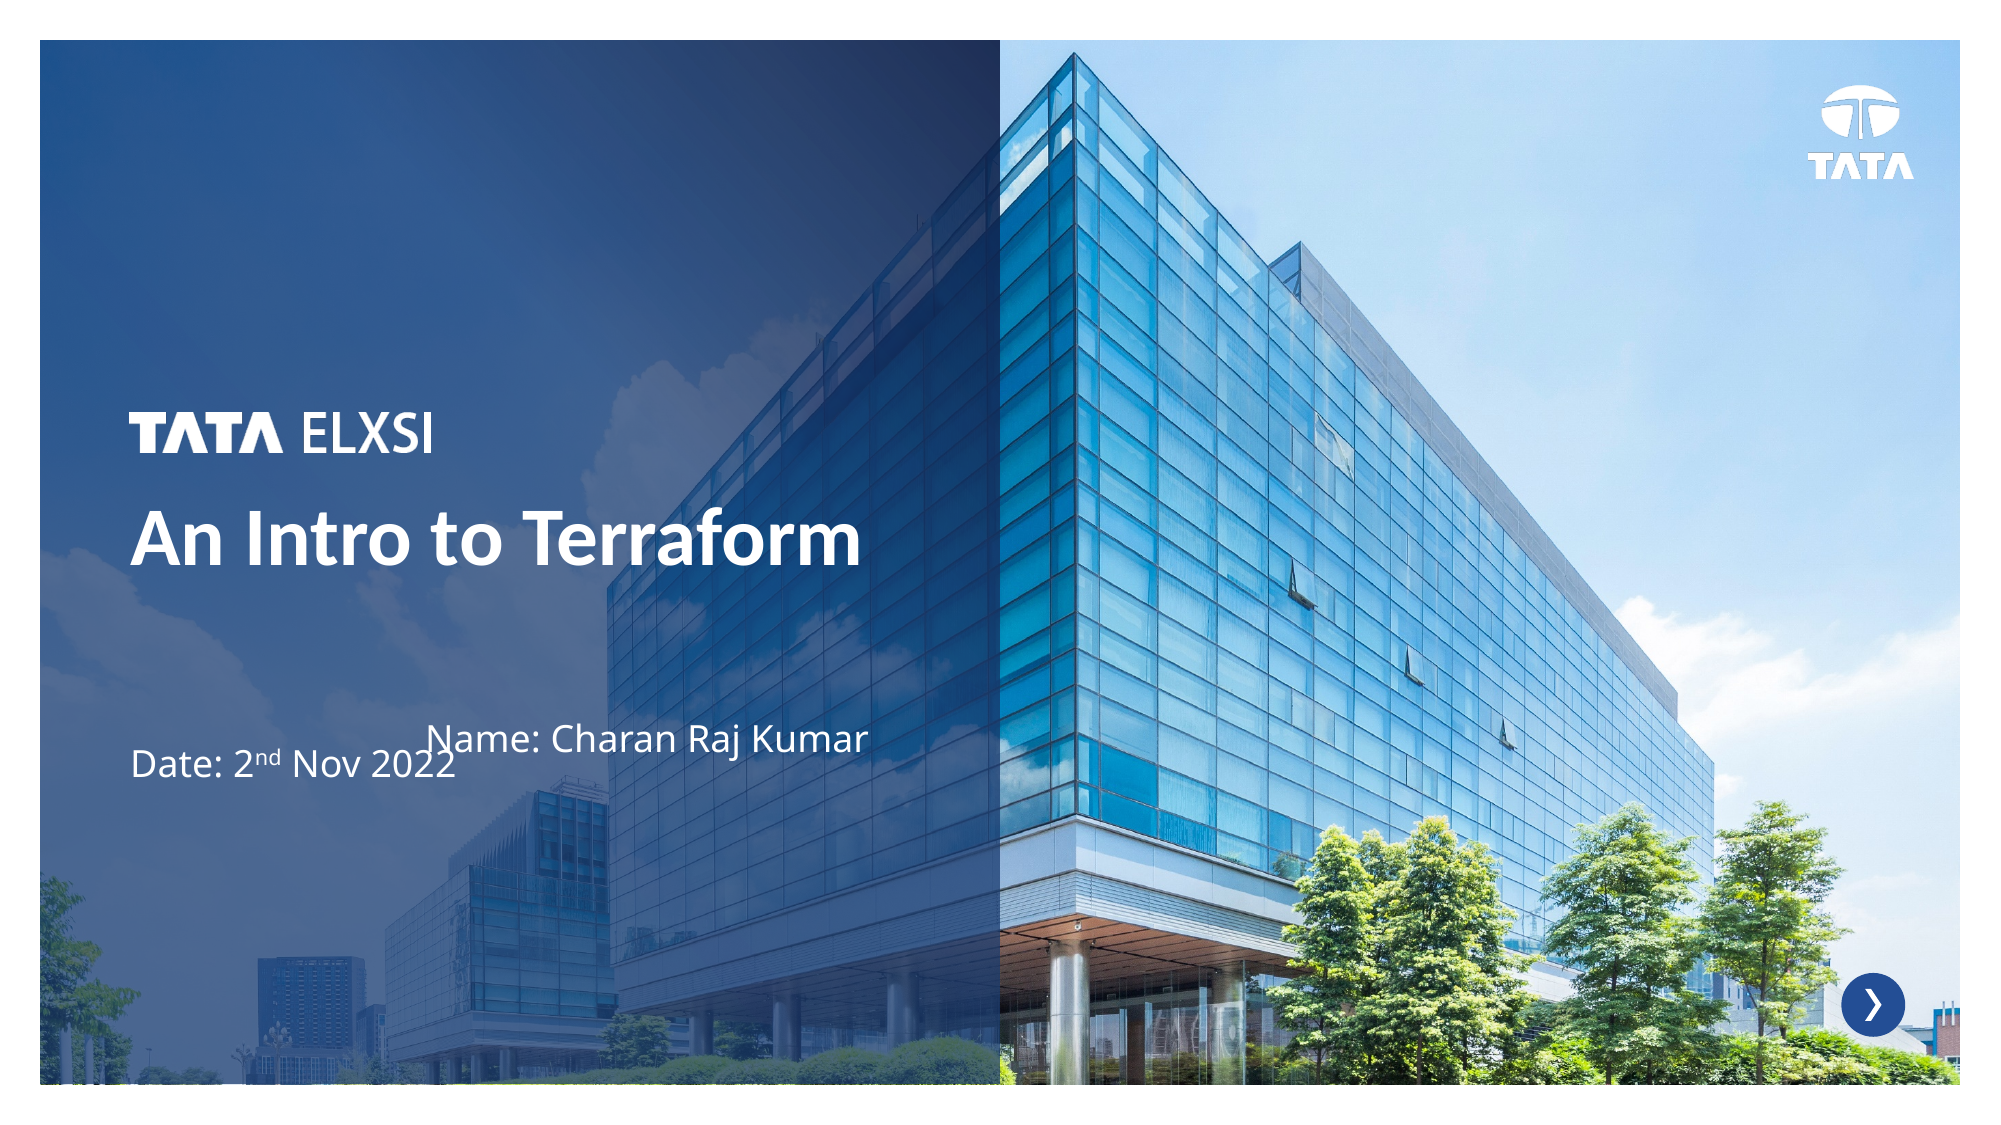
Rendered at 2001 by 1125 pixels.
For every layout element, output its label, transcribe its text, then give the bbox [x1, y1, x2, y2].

picture [40, 40, 1960, 1085]
list An Intro to Terraform [130, 482, 1138, 633]
list Date: 2nd Nov 2022 [130, 739, 910, 798]
list Name: Charan Raj Kumar [425, 720, 1205, 774]
